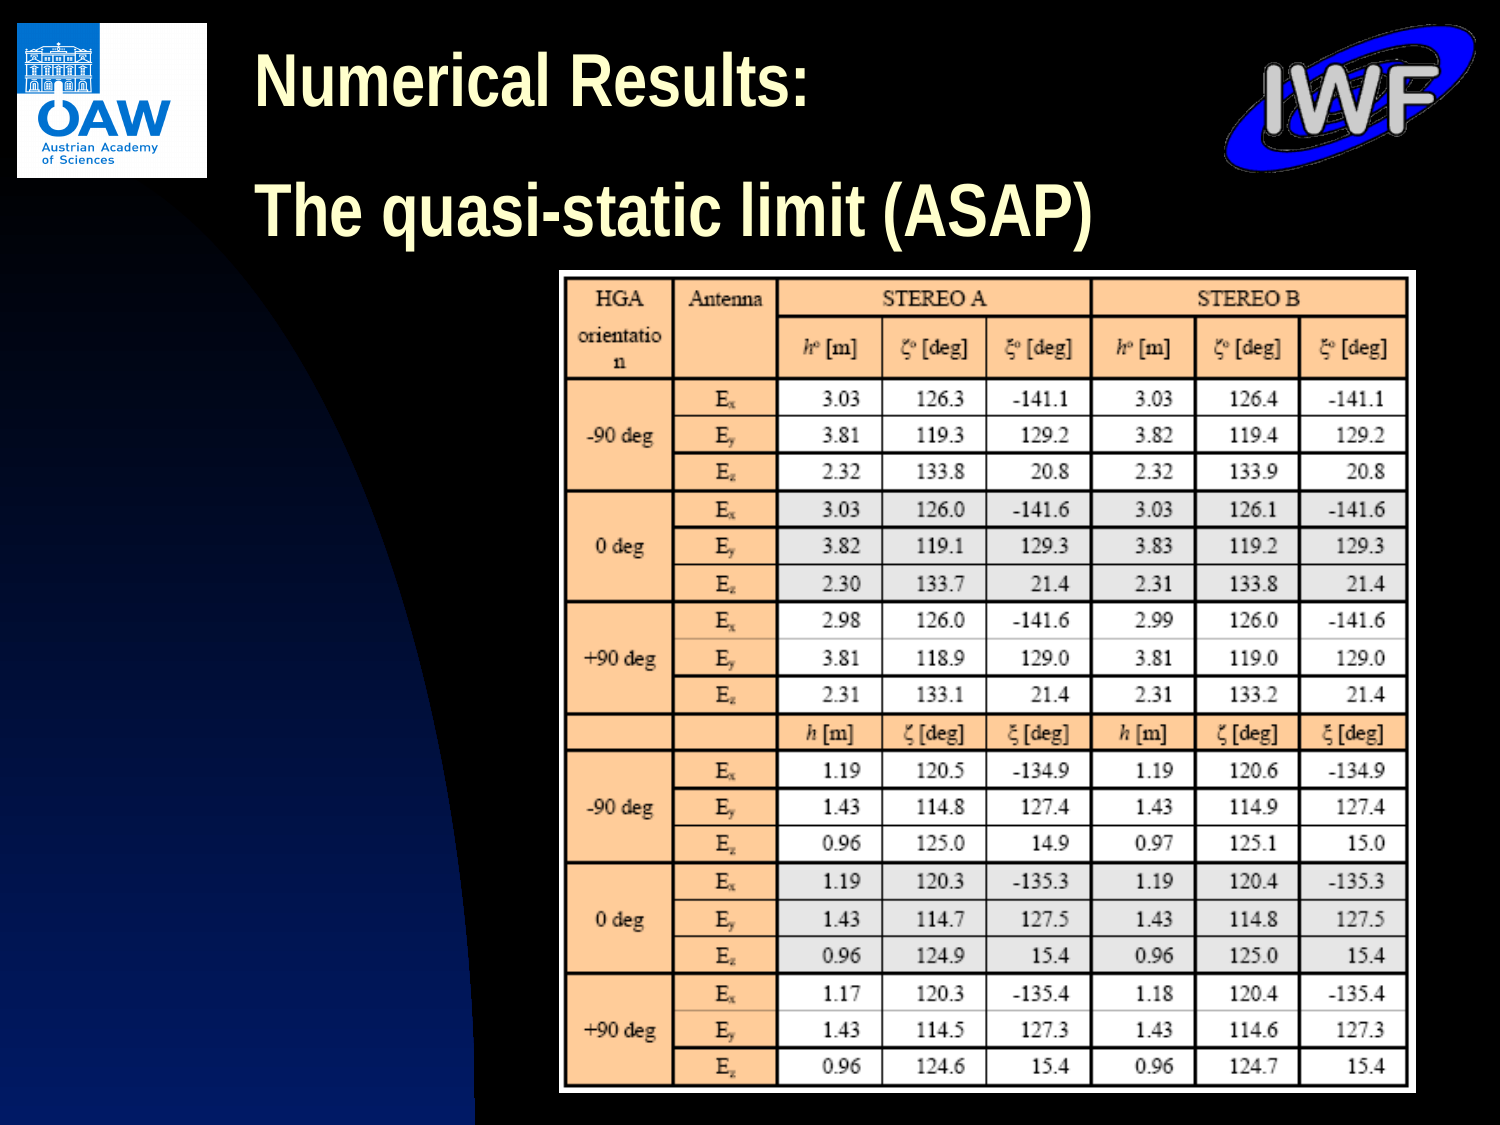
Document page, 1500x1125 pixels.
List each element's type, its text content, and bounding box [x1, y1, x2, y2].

picture [1224, 24, 1476, 173]
picture [559, 270, 1416, 1093]
title Numerical Results: The quasi-static limit (ASAP) [239, 8, 1428, 238]
picture [17, 23, 207, 178]
